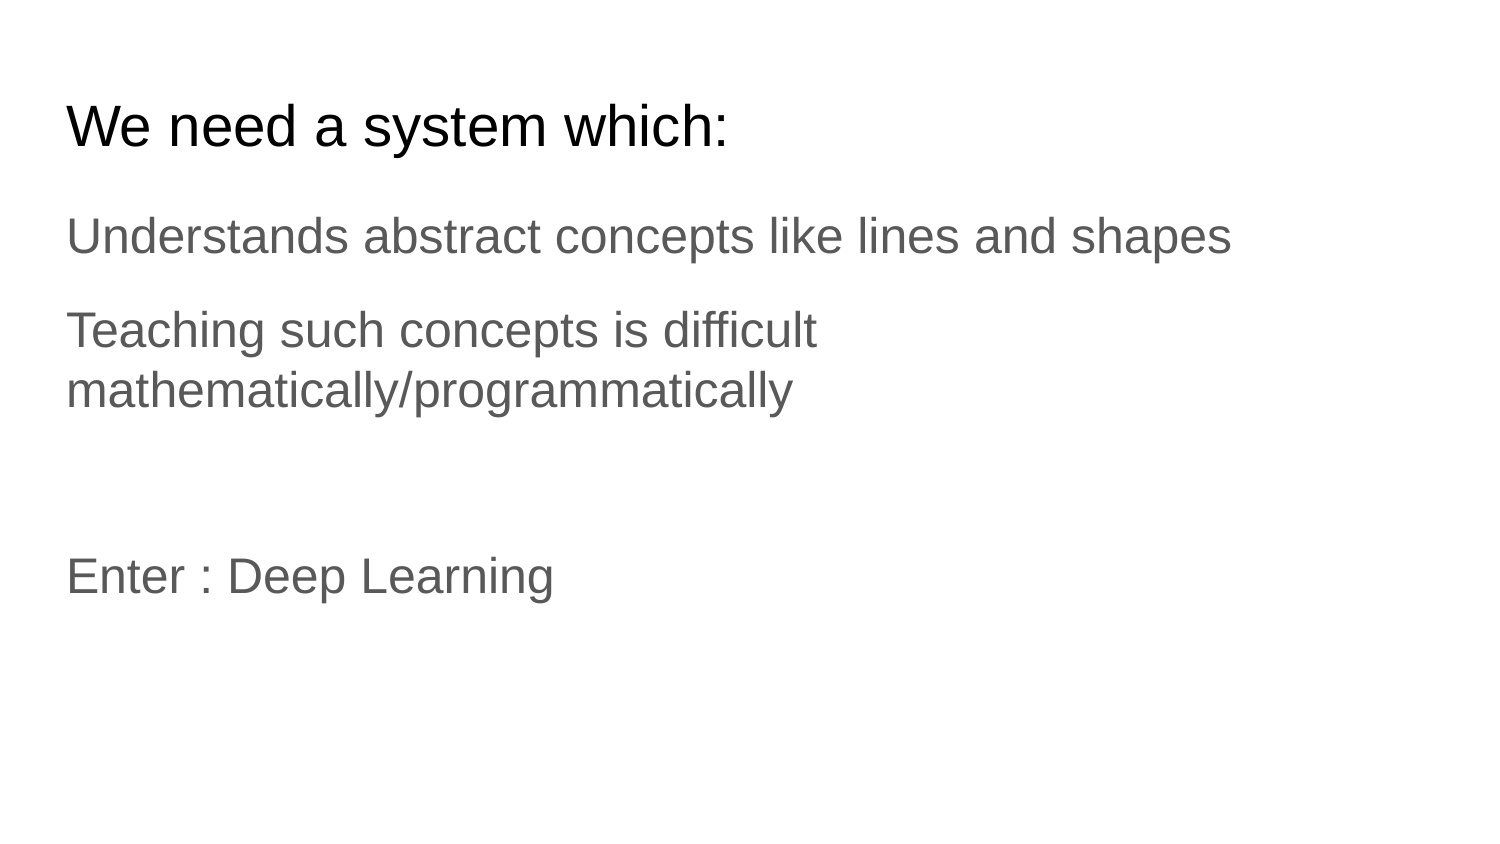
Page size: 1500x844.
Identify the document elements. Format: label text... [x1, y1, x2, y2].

title We need a system which: [51, 72, 1449, 167]
list Understands abstract concepts like lines and shapes Teaching such concepts is difficult mathematically/programmatically Enter : Deep Learning [51, 189, 1449, 750]
